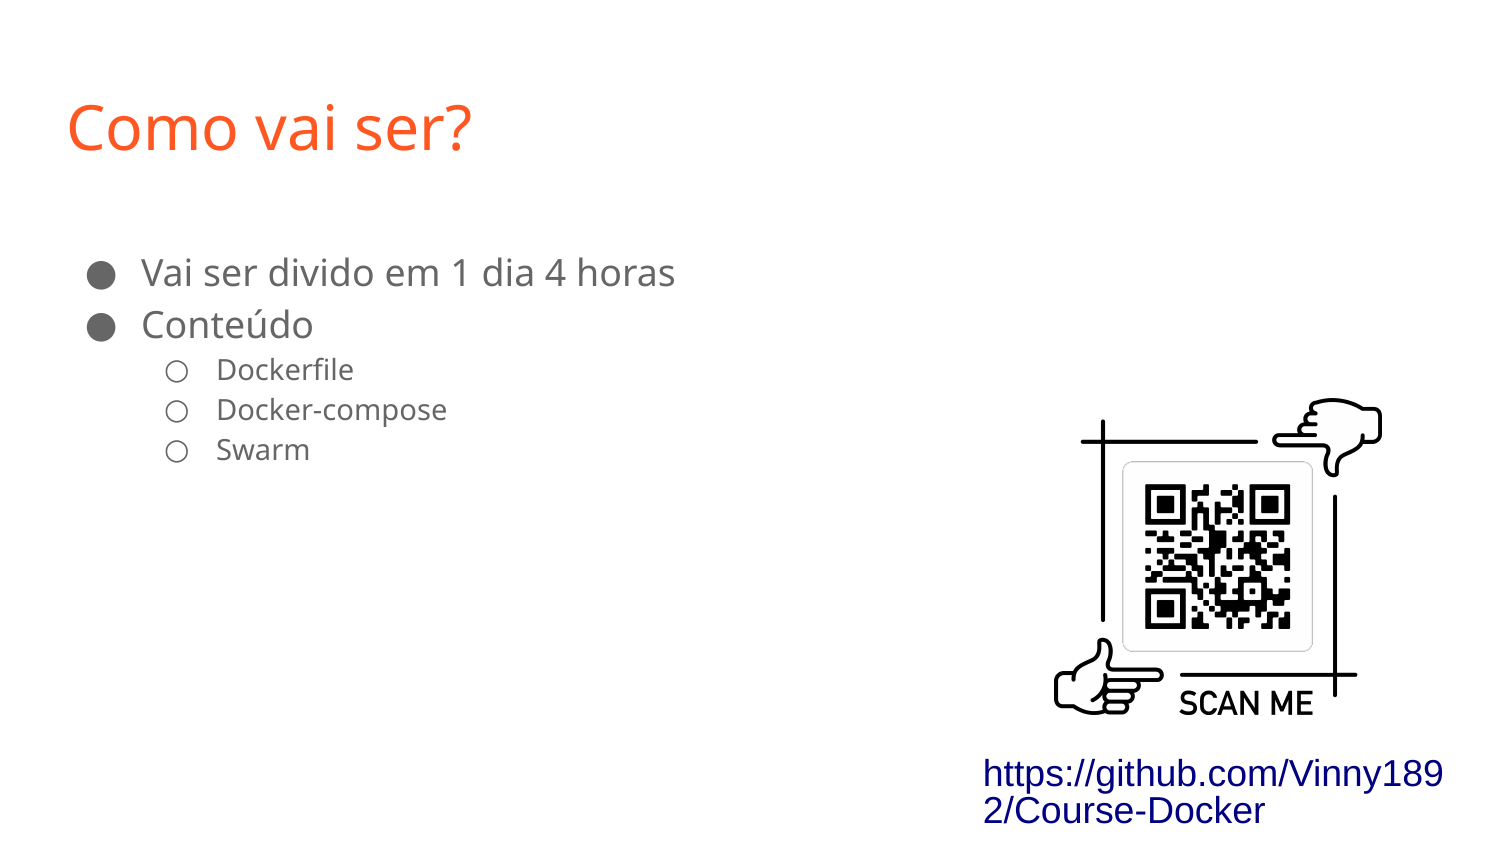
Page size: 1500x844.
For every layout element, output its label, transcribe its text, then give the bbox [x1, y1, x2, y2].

title Como vai ser? [51, 72, 1449, 167]
list Vai ser divido em 1 dia 4 horas Conteúdo Dockerfile Docker-compose Swarm [51, 227, 968, 598]
picture [1054, 398, 1382, 715]
text_box https://github.com/Vinny1892/Course-Docker [967, 734, 1468, 796]
